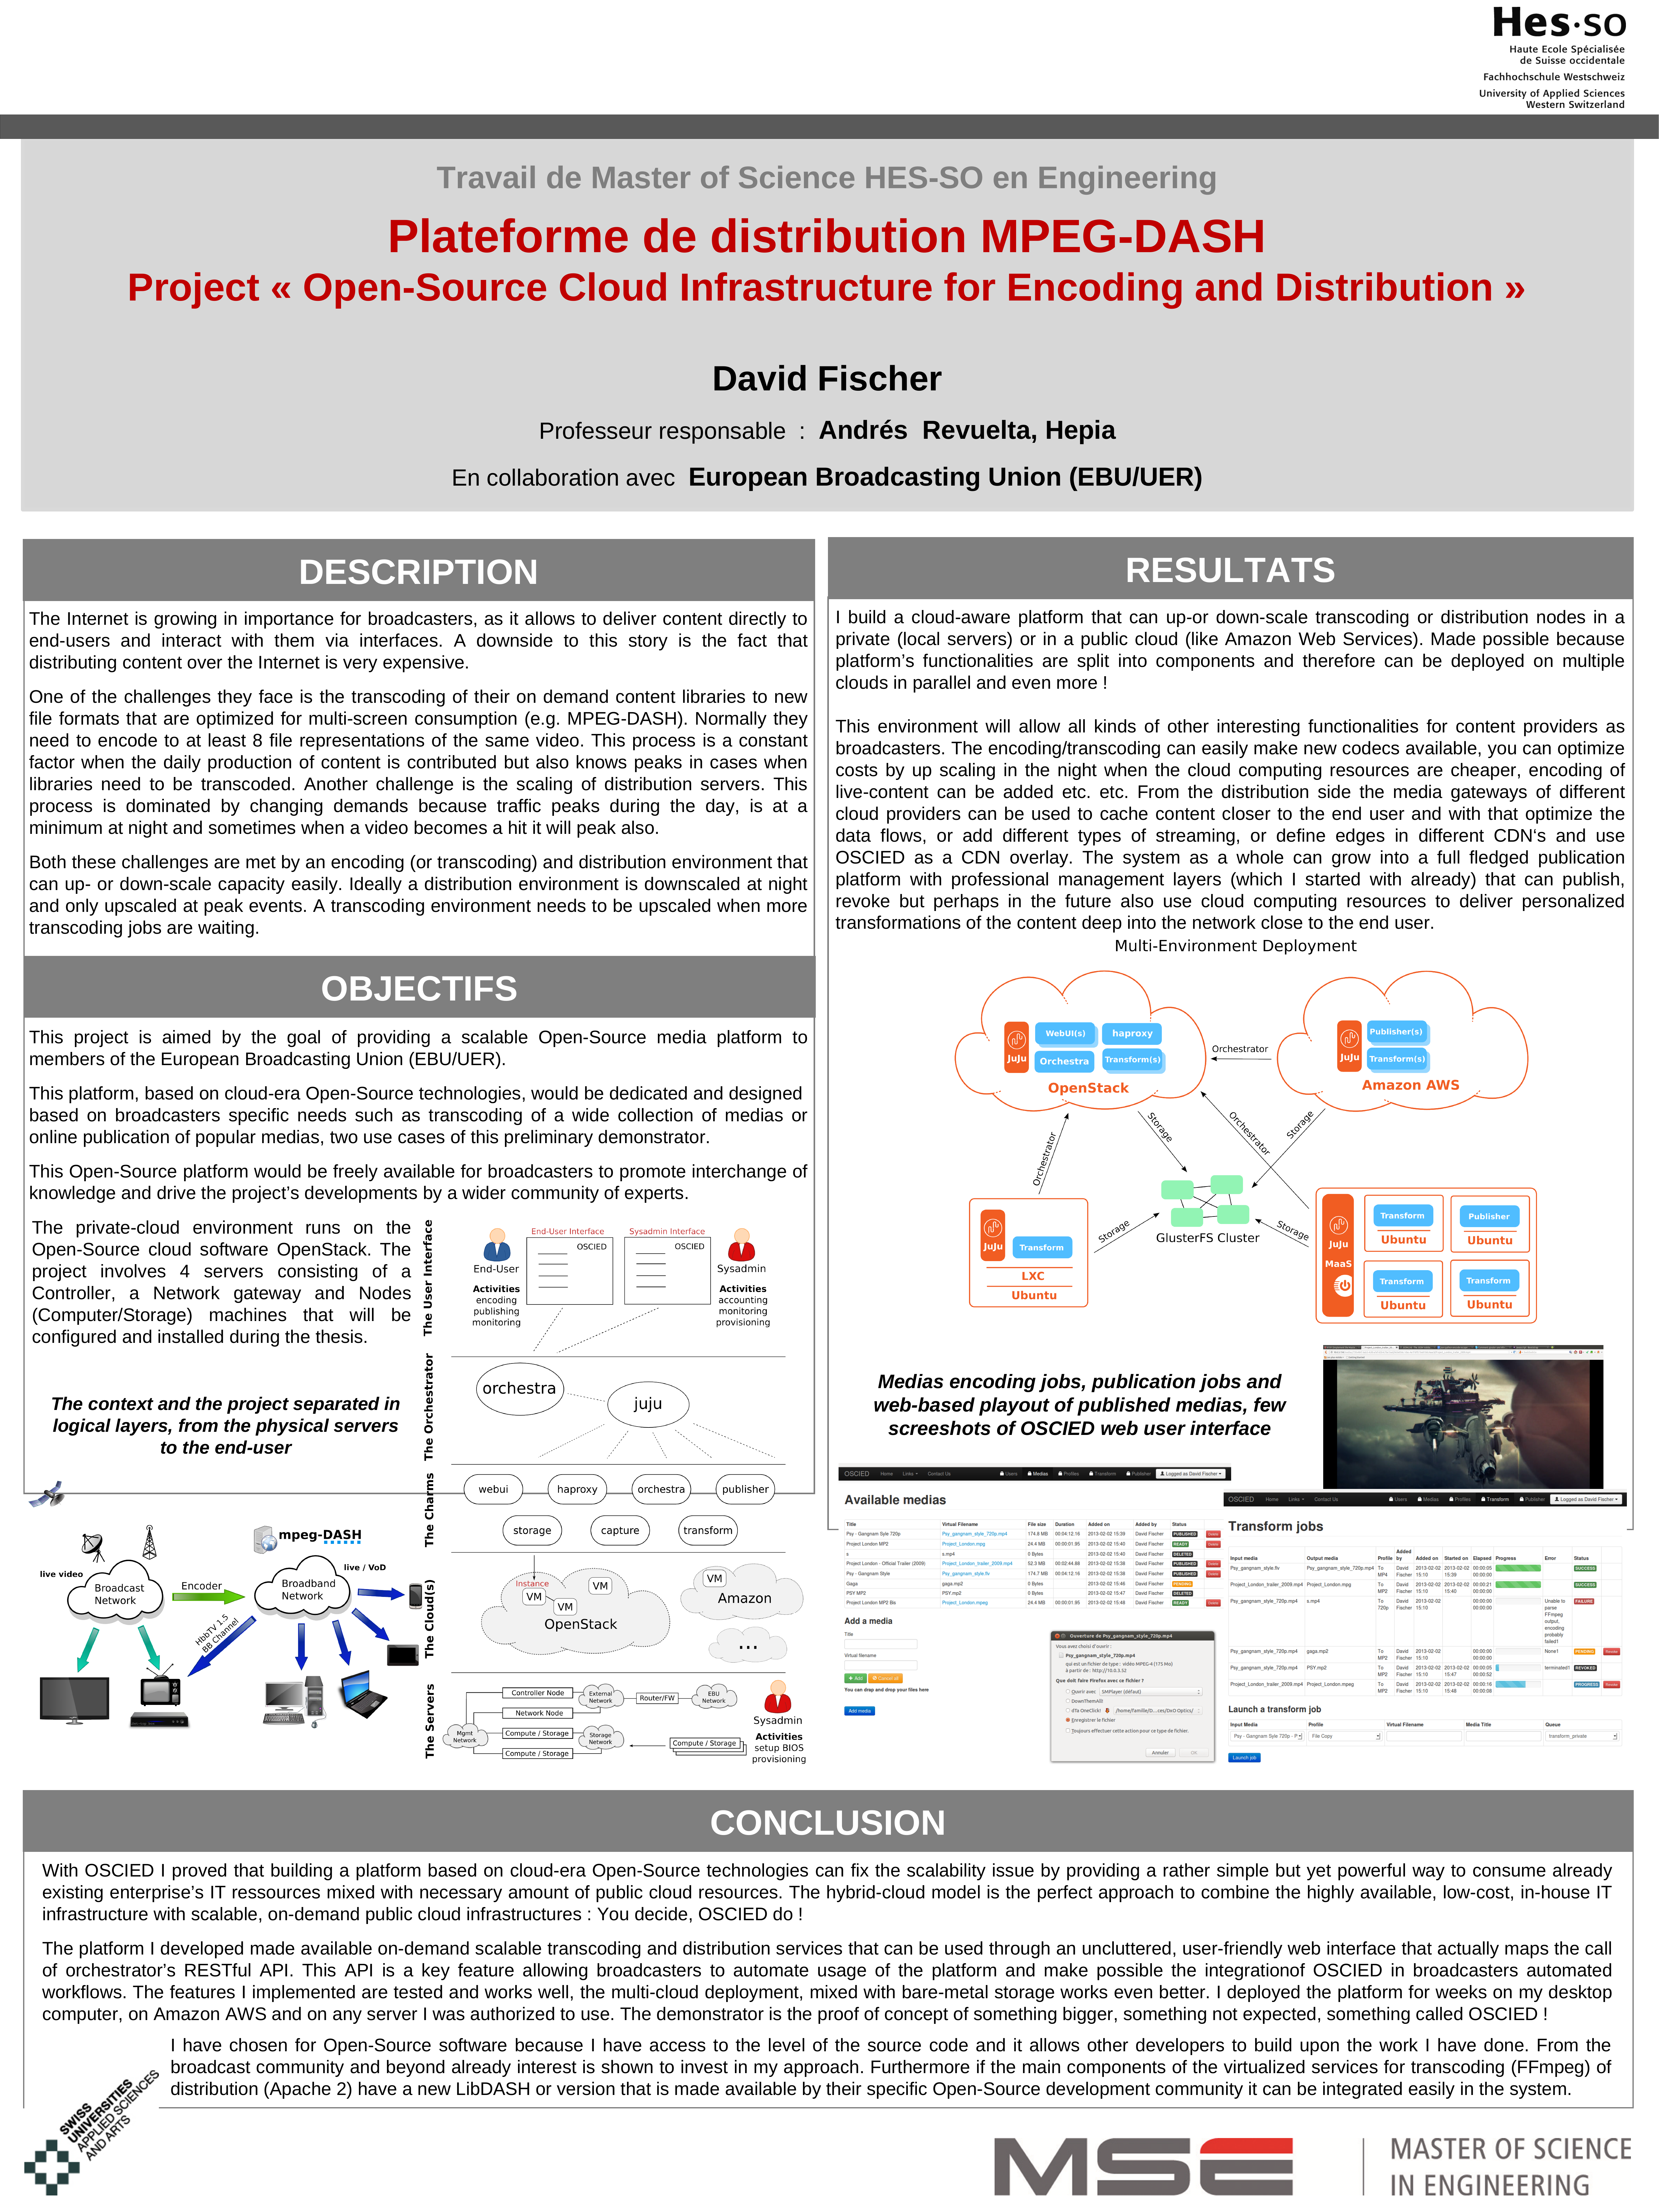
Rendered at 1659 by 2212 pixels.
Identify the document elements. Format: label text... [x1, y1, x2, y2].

text_box CONCLUSION [1631, 1790, 1633, 1851]
text_box Travail de Master of Science HES-SO en Engineering Plateforme de distribution MPEG-DASH Project « Open-Source Cloud Infrastructure for Encoding and Distribution » David Fischer Professeur responsable : Andrés Revuelta, Hepia En collaboration avec European Broadcasting Union (EBU/UER) [23, 139, 1632, 510]
picture [955, 939, 1537, 1324]
picture [839, 1345, 1627, 1766]
picture [1429, 7, 1626, 108]
text_box [0, 115, 1659, 139]
picture [24, 2070, 159, 2195]
text_box With OSCIED I proved that building a platform based on cloud-era Open-Source technologies can fix the scalability issue by providing a rather simple but yet powerful way to consume already existing enterprise’s IT ressources mixed with necessary amount of public cloud resources. The hybrid-cloud model is the perfect approach to combine the highly available, low-cost, in-house IT infrastructure with scalable, on-demand public cloud infrastructures : You decide, OSCIED do ! The platform I developed made available on-demand scalable transcoding and distribution services that can be used through an uncluttered, user-friendly web interface that actually maps the call of orchestrator’s RESTful API. This API is a key feature allowing broadcasters to automate usage of the platform and make possible the integrationof OSCIED in broadcasters automated workflows. The features I implemented are tested and works well, the multi-cloud deployment, mixed with bare-metal storage works even better. I deployed the platform for weeks on my desktop computer, on Amazon AWS and on any server I was authorized to use. The demonstrator is the proof of concept of something bigger, something not expected, something called OSCIED ! [24, 1851, 1633, 2108]
text_box The private-cloud environment runs on the Open-Source cloud software OpenStack. The project involves 4 servers consisting of a Controller, a Network gateway and Nodes (Computer/Storage) machines that will be configured and installed during the thesis. [27, 1213, 417, 1416]
picture [423, 1220, 805, 1764]
picture [995, 2138, 1631, 2195]
text_box I have chosen for Open-Source software because I have access to the level of the source code and it allows other developers to build upon the work I have done. From the broadcast community and beyond already interest is shown to invest in my approach. Furthermore if the main components of the virtualized services for transcoding (FFmpeg) of distribution (Apache 2) have a new LibDASH or version that is made available by their specific Open-Source development community it can be integrated easily in the system. [166, 2031, 1618, 2120]
text_box [828, 597, 1633, 1529]
text_box DESCRIPTION [23, 540, 815, 600]
text_box The context and the project separated in logical layers, from the physical servers to the end-user [28, 1389, 424, 1460]
text_box The Internet is growing in importance for broadcasters, as it allows to deliver content directly to end-users and interact with them via interfaces. A downside to this story is the fact that distributing content over the Internet is very expensive. One of the challenges they face is the transcoding of their on demand content libraries to new file formats that are optimized for multi-screen consumption (e.g. MPEG-DASH). Normally they need to encode to at least 8 file representations of the same video. This process is a constant factor when the daily production of content is contributed but also knows peaks in cases when libraries need to be transcoded. Another challenge is the scaling of distribution servers. This process is dominated by changing demands because traffic peaks during the day, is at a minimum at night and sometimes when a video becomes a hit it will peak also. Both these challenges are met by an encoding (or transcoding) and distribution environment that can up- or down-scale capacity easily. Ideally a distribution environment is downscaled at night and only upscaled at peak events. A transcoding environment needs to be upscaled when more transcoding jobs are waiting. [24, 604, 814, 940]
text_box This project is aimed by the goal of providing a scalable Open-Source media platform to members of the European Broadcasting Union (EBU/UER). This platform, based on cloud-era Open-Source technologies, would be dedicated and designed based on broadcasters specific needs such as transcoding of a wide collection of medias or online publication of popular medias, two use cases of this preliminary demonstrator. This Open-Source platform would be freely available for broadcasters to promote interchange of knowledge and drive the project’s developments by a wider community of experts. [24, 1023, 814, 1206]
picture [28, 1481, 422, 1730]
text_box OBJECTIFS [24, 956, 815, 1017]
text_box [24, 600, 815, 956]
text_box RESULTATS [828, 538, 1633, 599]
text_box [24, 1017, 815, 1494]
text_box CONCLUSION [23, 1790, 831, 1851]
text_box I build a cloud-aware platform that can up-or down-scale transcoding or distribution nodes in a private (local servers) or in a public cloud (like Amazon Web Services). Made possible because platform’s functionalities are split into components and therefore can be deployed on multiple clouds in parallel and even more ! This environment will allow all kinds of other interesting functionalities for content providers as broadcasters. The encoding/transcoding can easily make new codecs available, you can optimize costs by up scaling in the night when the cloud computing resources are cheaper, encoding of live-content can be added etc. etc. From the distribution side the media gateways of different cloud providers can be used to cache content closer to the end user and with that optimize the data flows, or add different types of streaming, or define edges in different CDN‘s and use OSCIED as a CDN overlay. The system as a whole can grow into a full fledged publication platform with professional management layers (which I started with already) that can publish, revoke but perhaps in the future also use cloud computing resources to deliver personalized transformations of the content deep into the network close to the end user. [831, 603, 1631, 2005]
